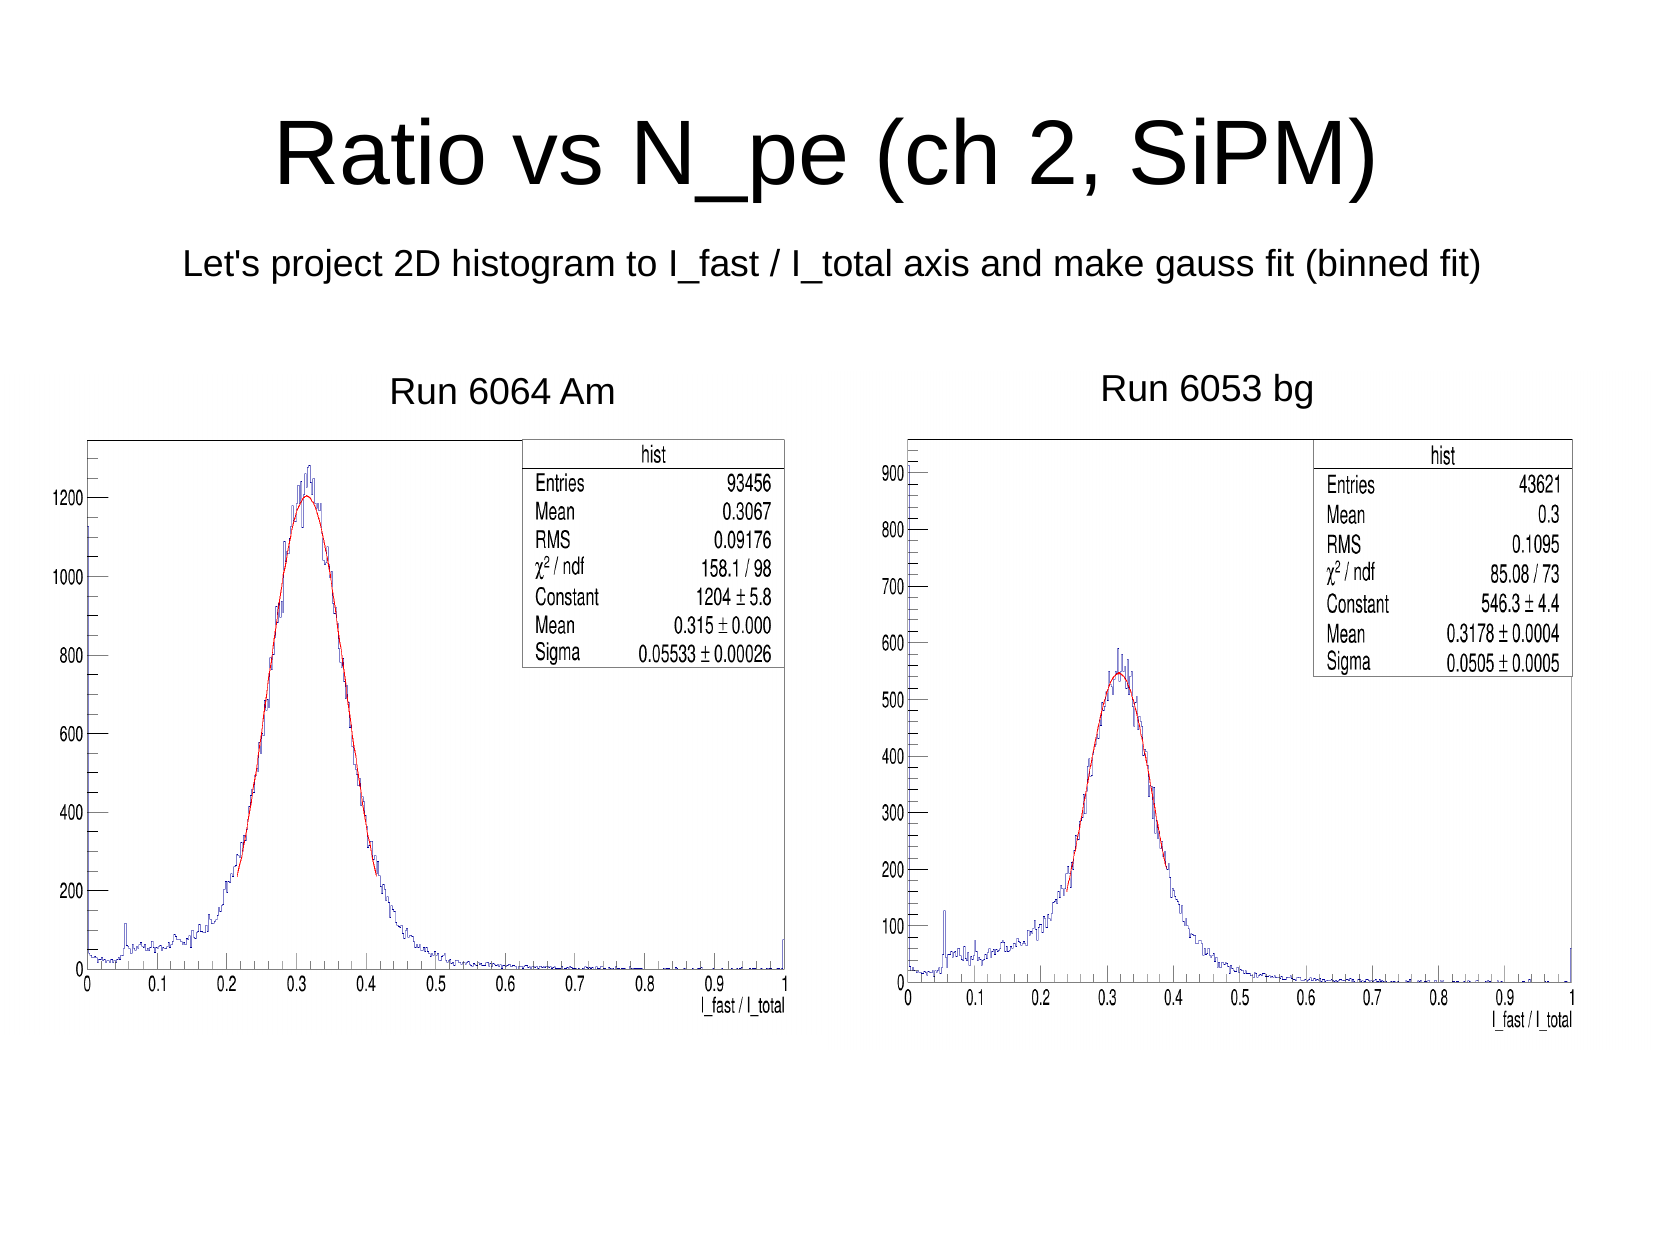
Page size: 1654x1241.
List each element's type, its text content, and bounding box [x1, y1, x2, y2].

title Ratio vs N_pe (ch 2, SiPM) [82, 49, 1571, 235]
text_box Run 6053 bg [1020, 360, 1396, 417]
text_box Run 6064 Am [315, 363, 691, 421]
picture [0, 371, 1654, 1051]
text_box Let's project 2D histogram to I_fast / I_total axis and make gauss fit (binned fit) [60, 235, 1606, 335]
